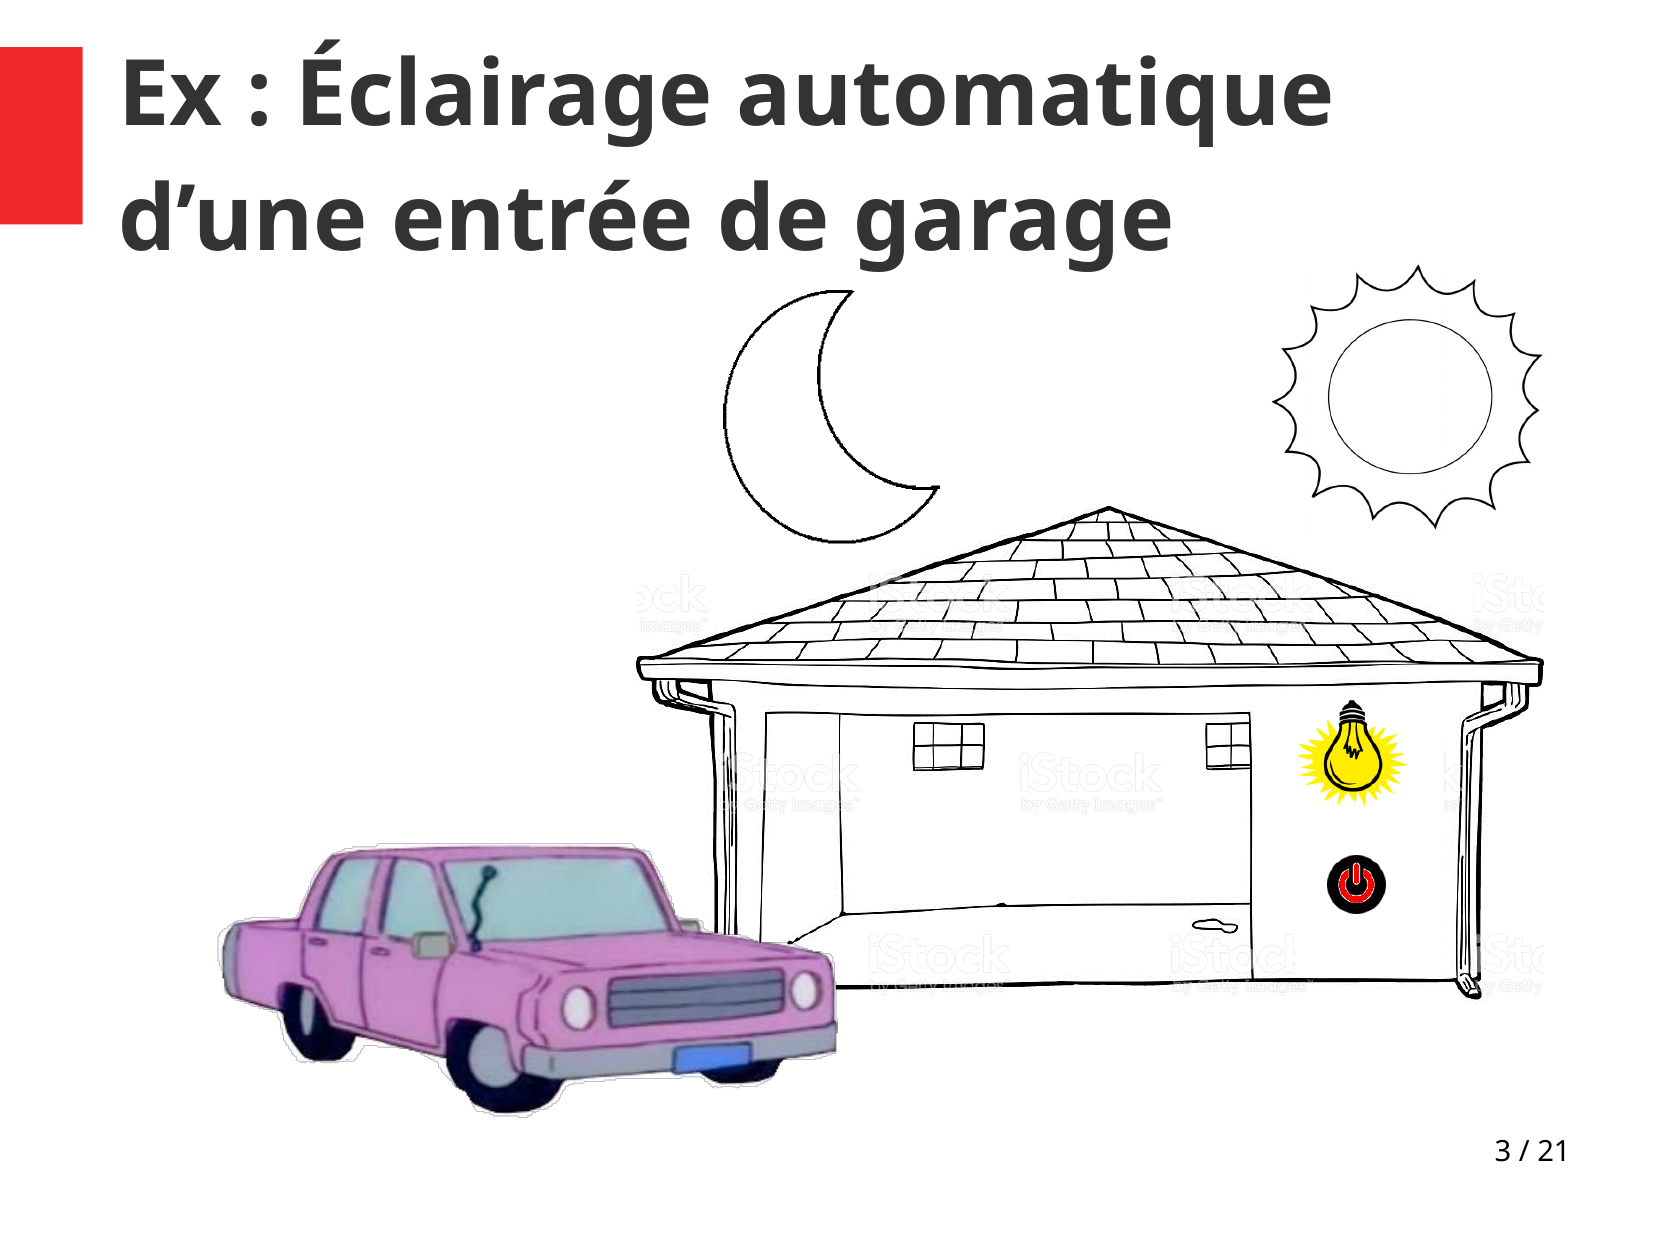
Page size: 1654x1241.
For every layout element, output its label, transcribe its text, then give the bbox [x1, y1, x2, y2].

picture [212, 259, 1551, 1146]
title Ex : Éclairage automatique d’une entrée de garage [118, 45, 1571, 260]
